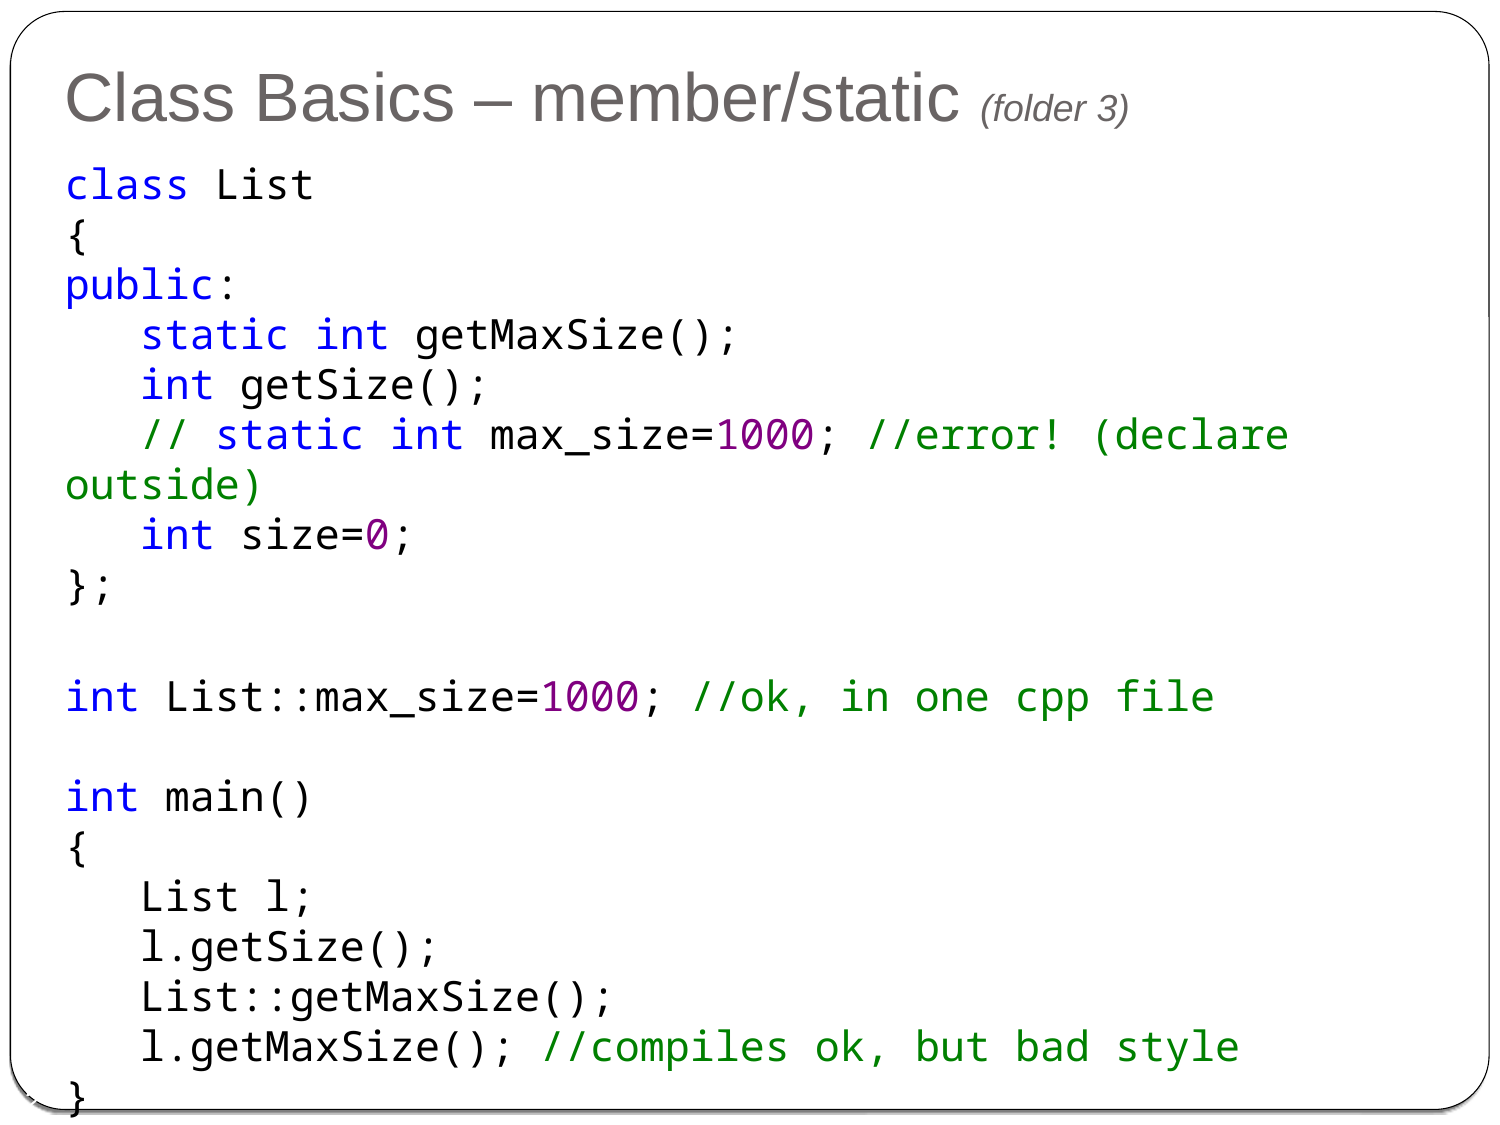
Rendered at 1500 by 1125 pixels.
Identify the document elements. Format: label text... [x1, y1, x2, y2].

list class List { public: static int getMaxSize(); int getSize(); // static int max_size=1000; //error! (declare outside) int size=0; }; int List::max_size=1000; //ok, in one cpp file int main() { List l; l.getSize(); List::getMaxSize(); l.getMaxSize(); //compiles ok, but bad style } [50, 149, 1450, 1088]
slide_number <number> [0, 1074, 50, 1125]
title Class Basics – member/static (folder 3) [50, 45, 1450, 149]
